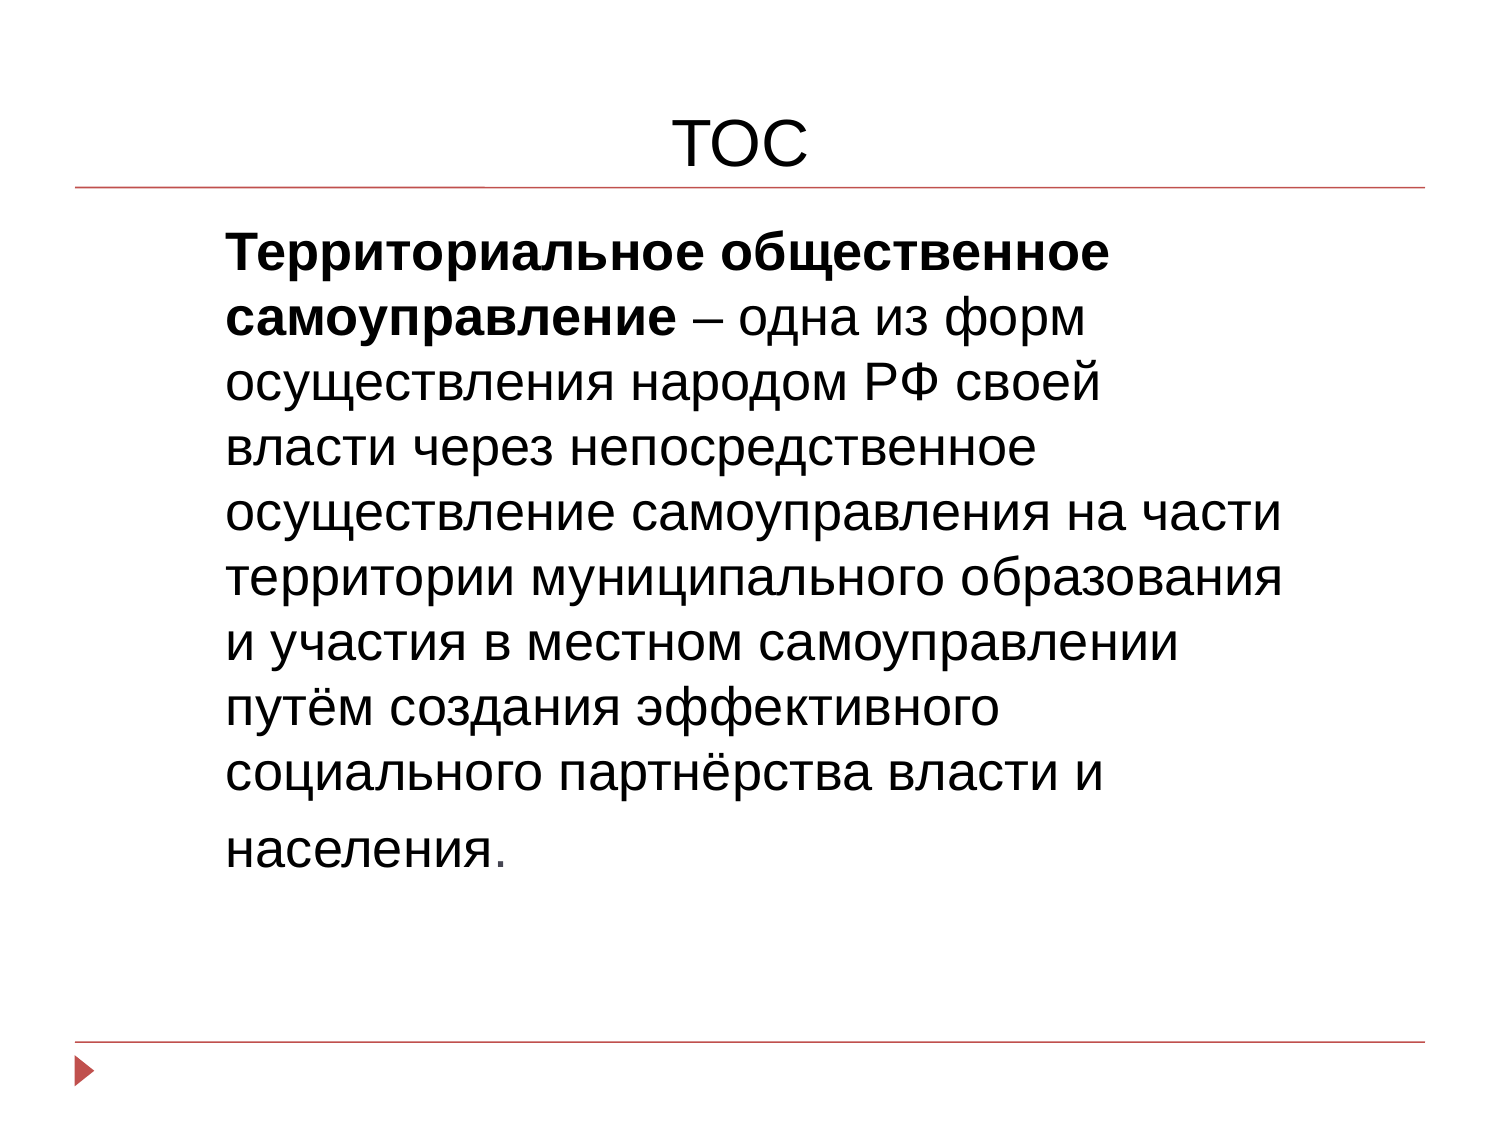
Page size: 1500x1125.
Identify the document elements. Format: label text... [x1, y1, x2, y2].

text_box Территориальное общественное самоуправление – одна из форм осуществления народом РФ своей власти через непосредственное осуществление самоуправления на части территории муниципального образования и участия в местном самоуправлении путём создания эффективного социального партнёрства власти и населения. [210, 304, 1301, 969]
text_box ТОС [75, 24, 1425, 188]
